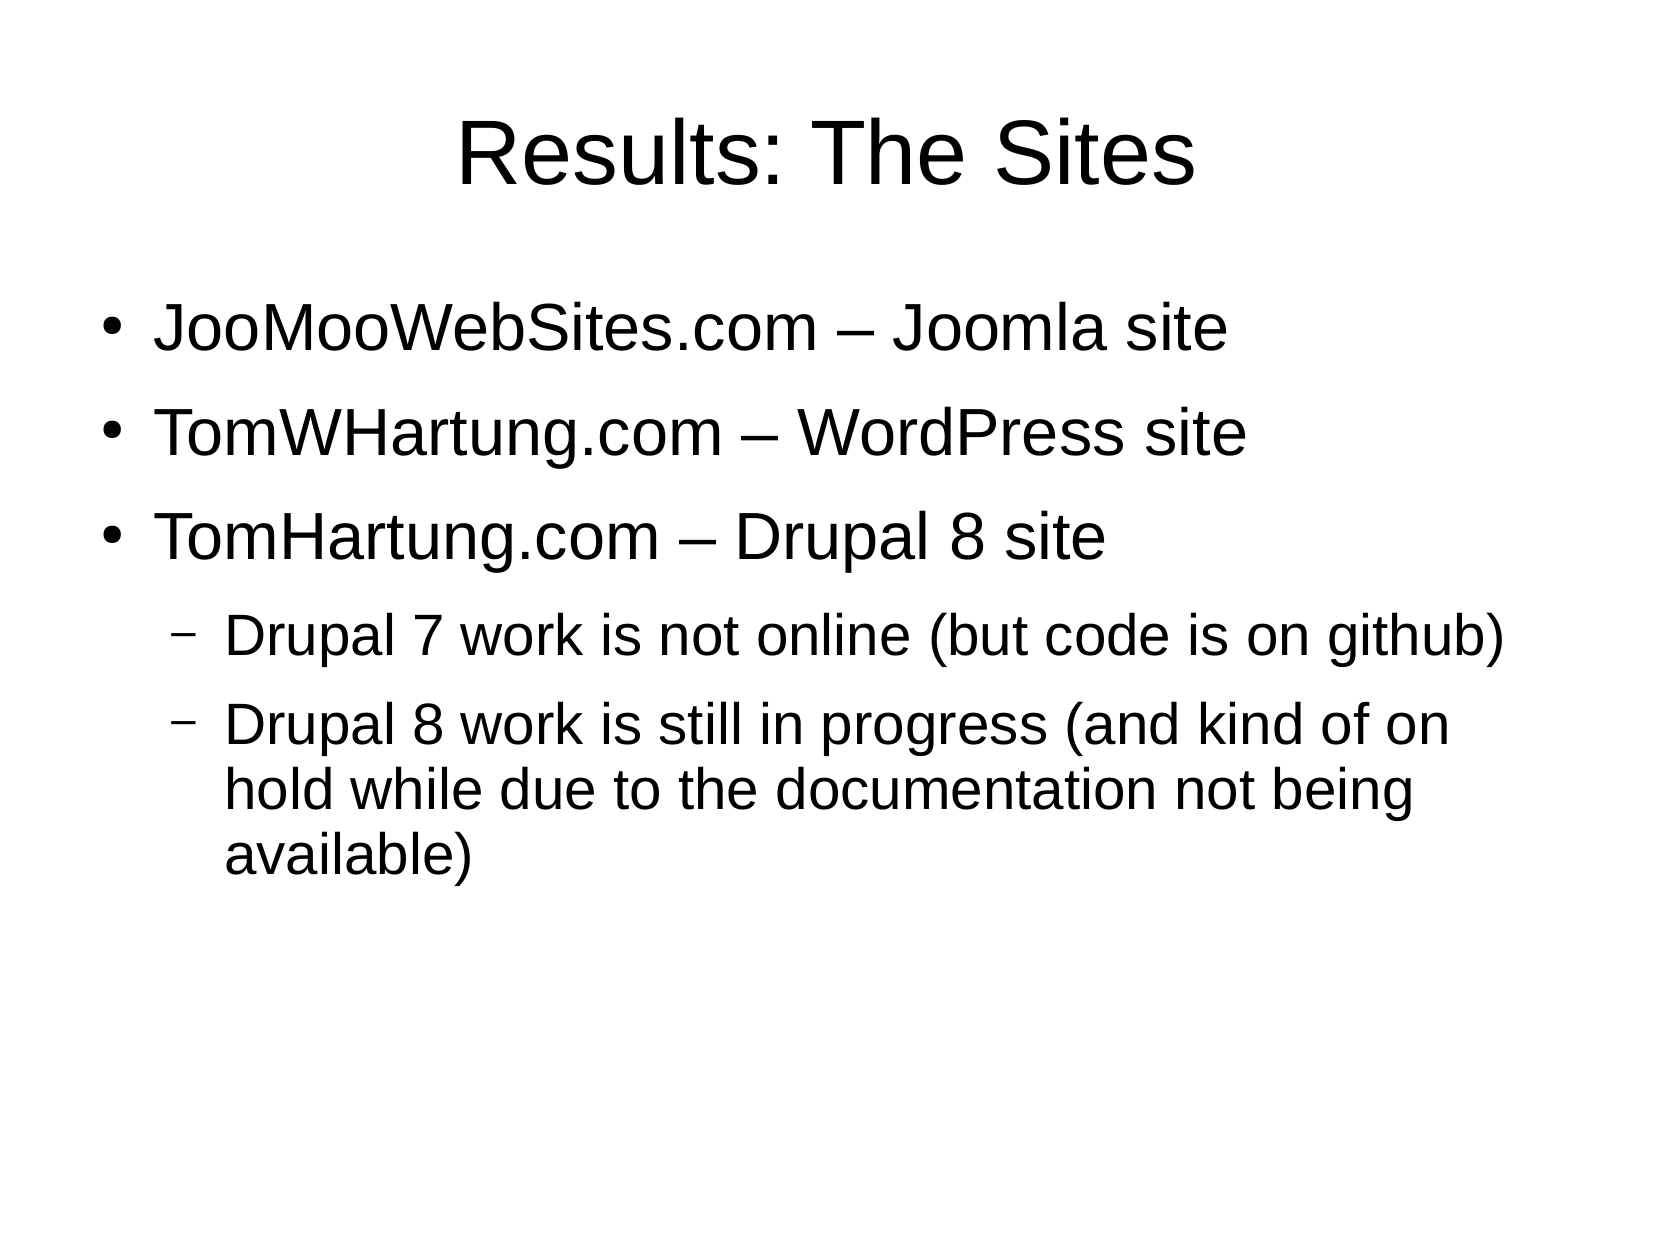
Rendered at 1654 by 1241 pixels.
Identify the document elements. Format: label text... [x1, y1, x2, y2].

title Results: The Sites [82, 49, 1571, 257]
list JooMooWebSites.com – Joomla site TomWHartung.com – WordPress site TomHartung.com – Drupal 8 site Drupal 7 work is not online (but code is on github) Drupal 8 work is still in progress (and kind of on hold while due to the documentation not being available) [82, 290, 1571, 1010]
